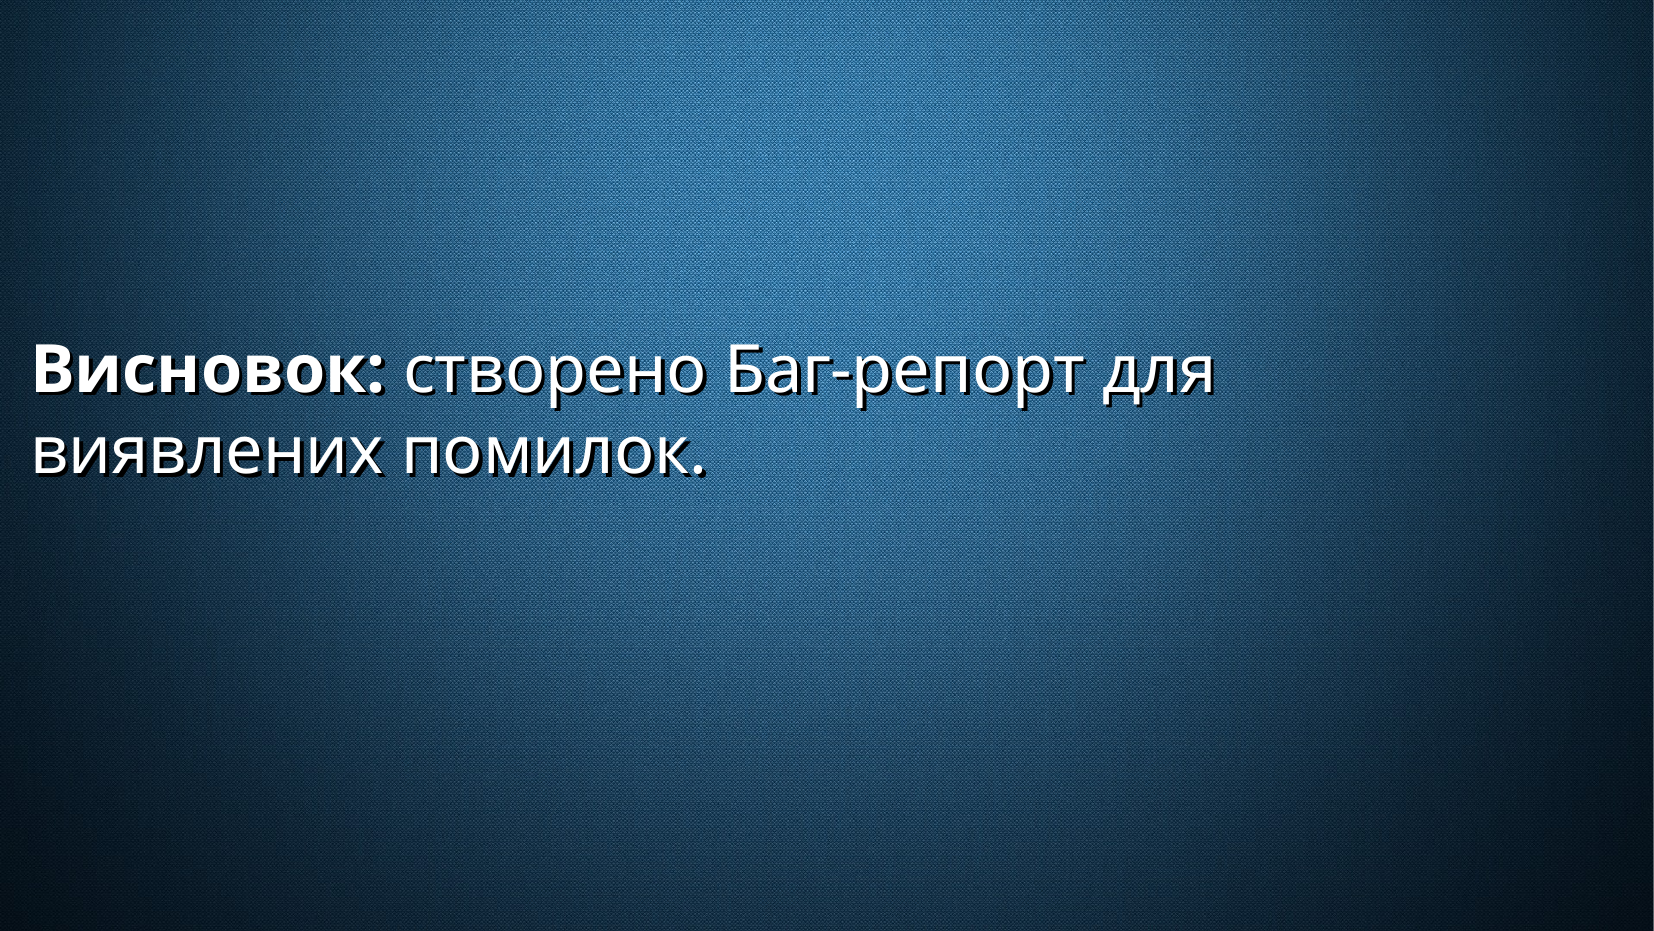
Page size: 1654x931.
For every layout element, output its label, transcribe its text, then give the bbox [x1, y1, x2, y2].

picture [0, 0, 1654, 931]
text_box Висновок: створено Баг-репорт для виявлених помилок. [30, 0, 1570, 832]
